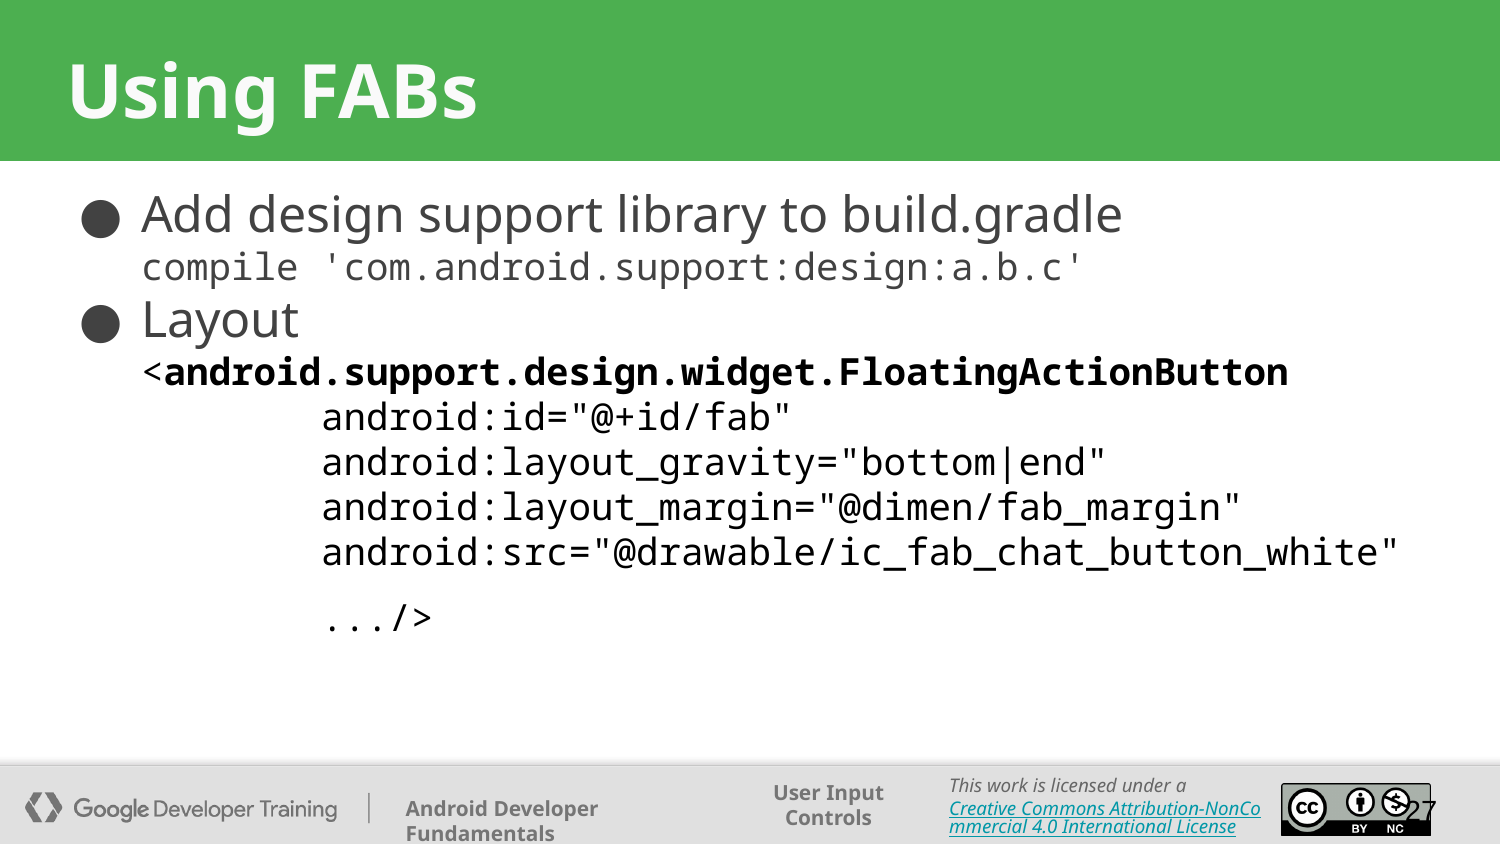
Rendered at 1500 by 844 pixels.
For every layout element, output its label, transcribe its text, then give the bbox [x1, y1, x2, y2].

slide_number <number> [1389, 777, 1480, 842]
list Add design support library to build.gradle compile 'com.android.support:design:a.b.c' Layout <android.support.design.widget.FloatingActionButton android:id="@+id/fab" android:layout_gravity="bottom|end" android:layout_margin="@dimen/fab_margin" android:src="@drawable/ic_fab_chat_button_white" .../> [51, 167, 1449, 752]
title Using FABs [51, 28, 1449, 122]
picture [0, 161, 1500, 844]
